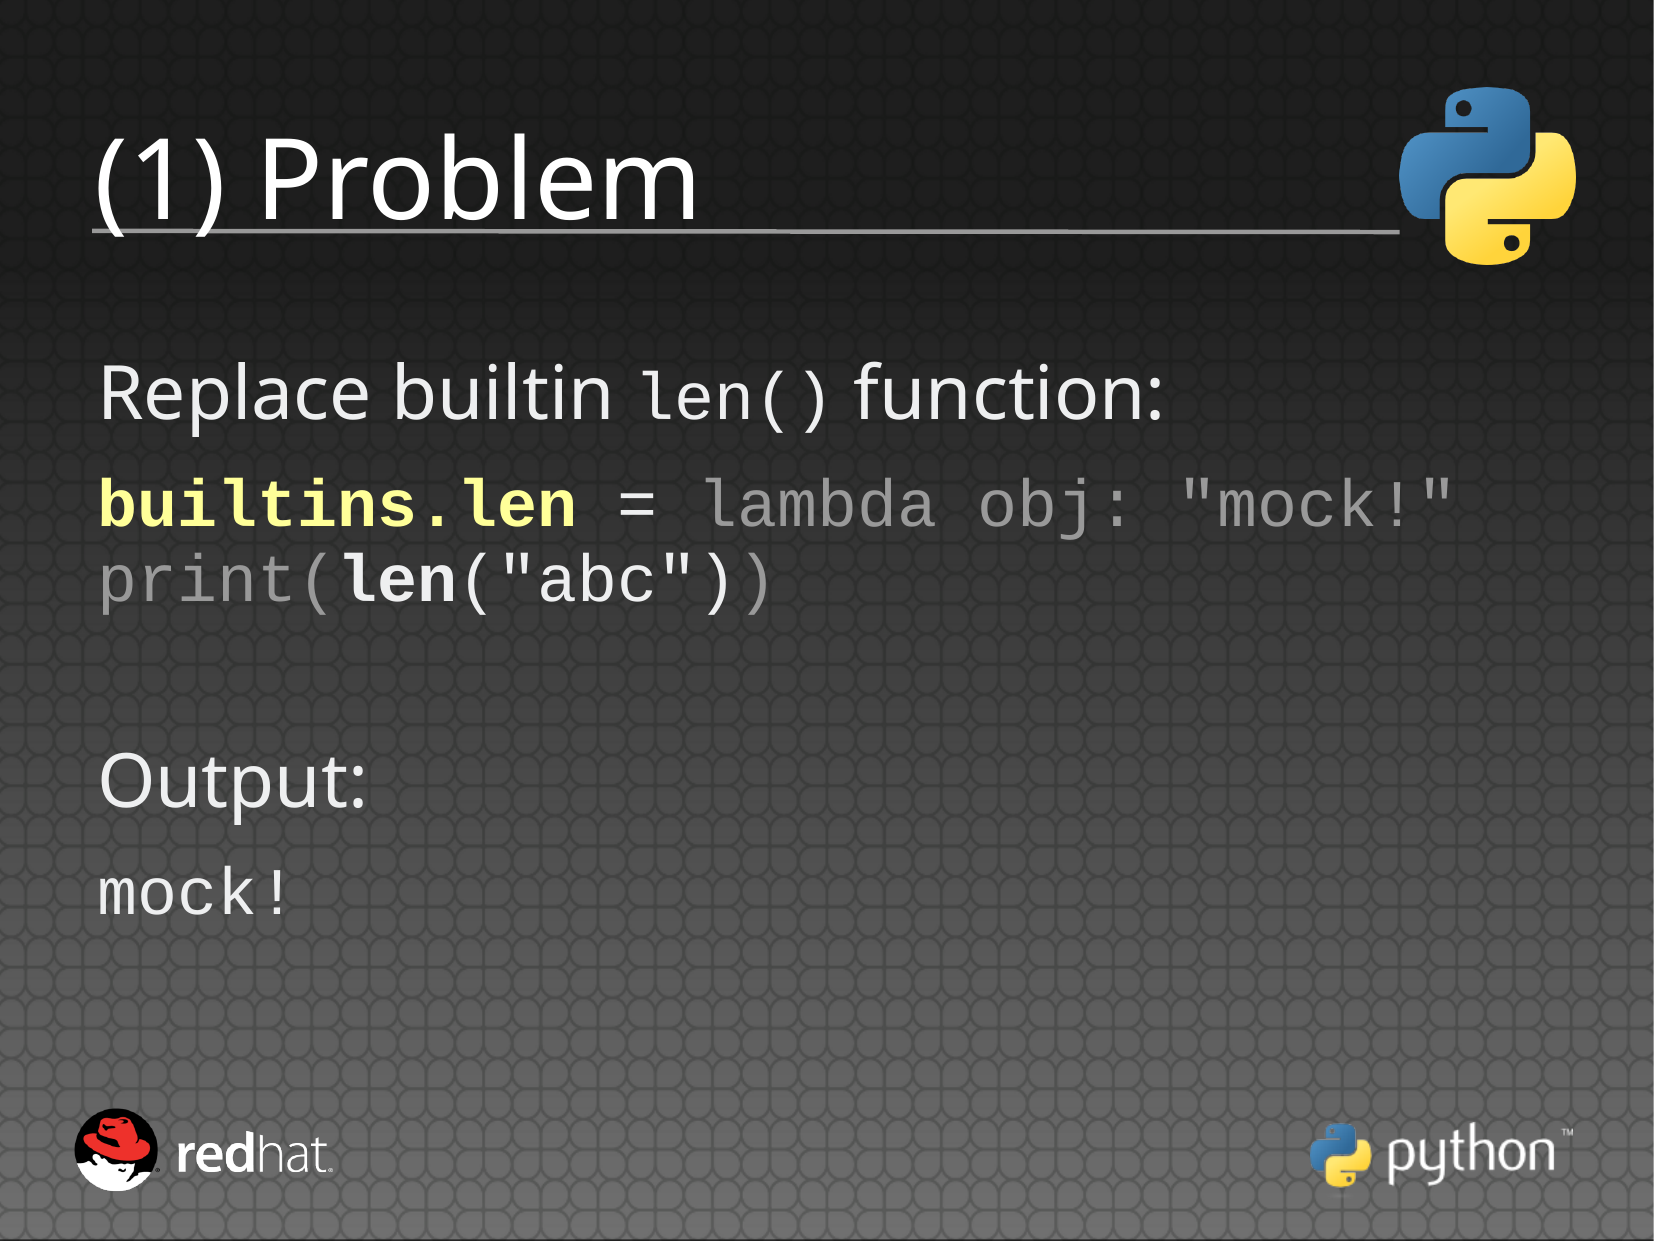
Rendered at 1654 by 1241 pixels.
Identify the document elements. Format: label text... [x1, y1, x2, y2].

title (1) Problem [94, 100, 1426, 251]
list Replace builtin len() function: builtins.len = lambda obj: "mock!" print(len("abc")) Output: mock! [26, 339, 1515, 1079]
picture [0, 0, 1654, 1241]
